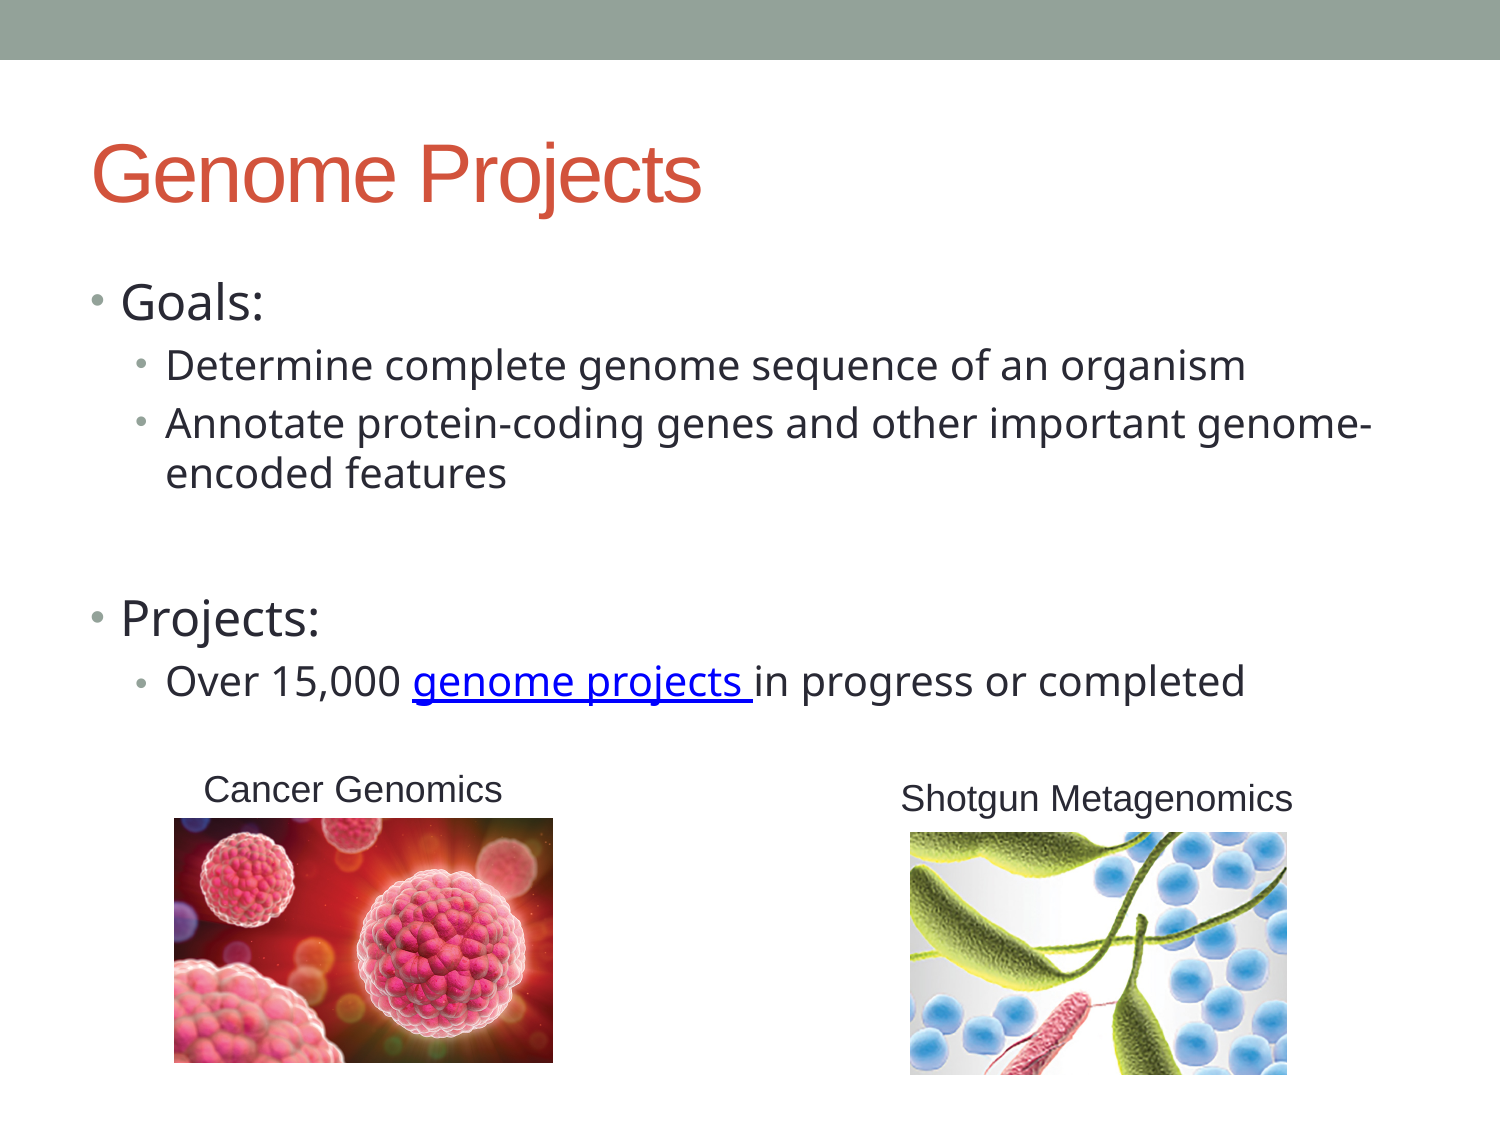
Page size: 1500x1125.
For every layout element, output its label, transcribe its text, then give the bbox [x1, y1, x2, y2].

picture [910, 832, 1287, 1075]
text_box Cancer Genomics [174, 757, 532, 818]
picture [174, 818, 553, 1063]
list Goals: Determine complete genome sequence of an organism Annotate protein-coding genes and other important genome-encoded features Projects: Over 15,000 genome projects in progress or completed [75, 262, 1425, 1063]
text_box Shotgun Metagenomics [855, 766, 1339, 827]
title Genome Projects [75, 87, 1425, 250]
